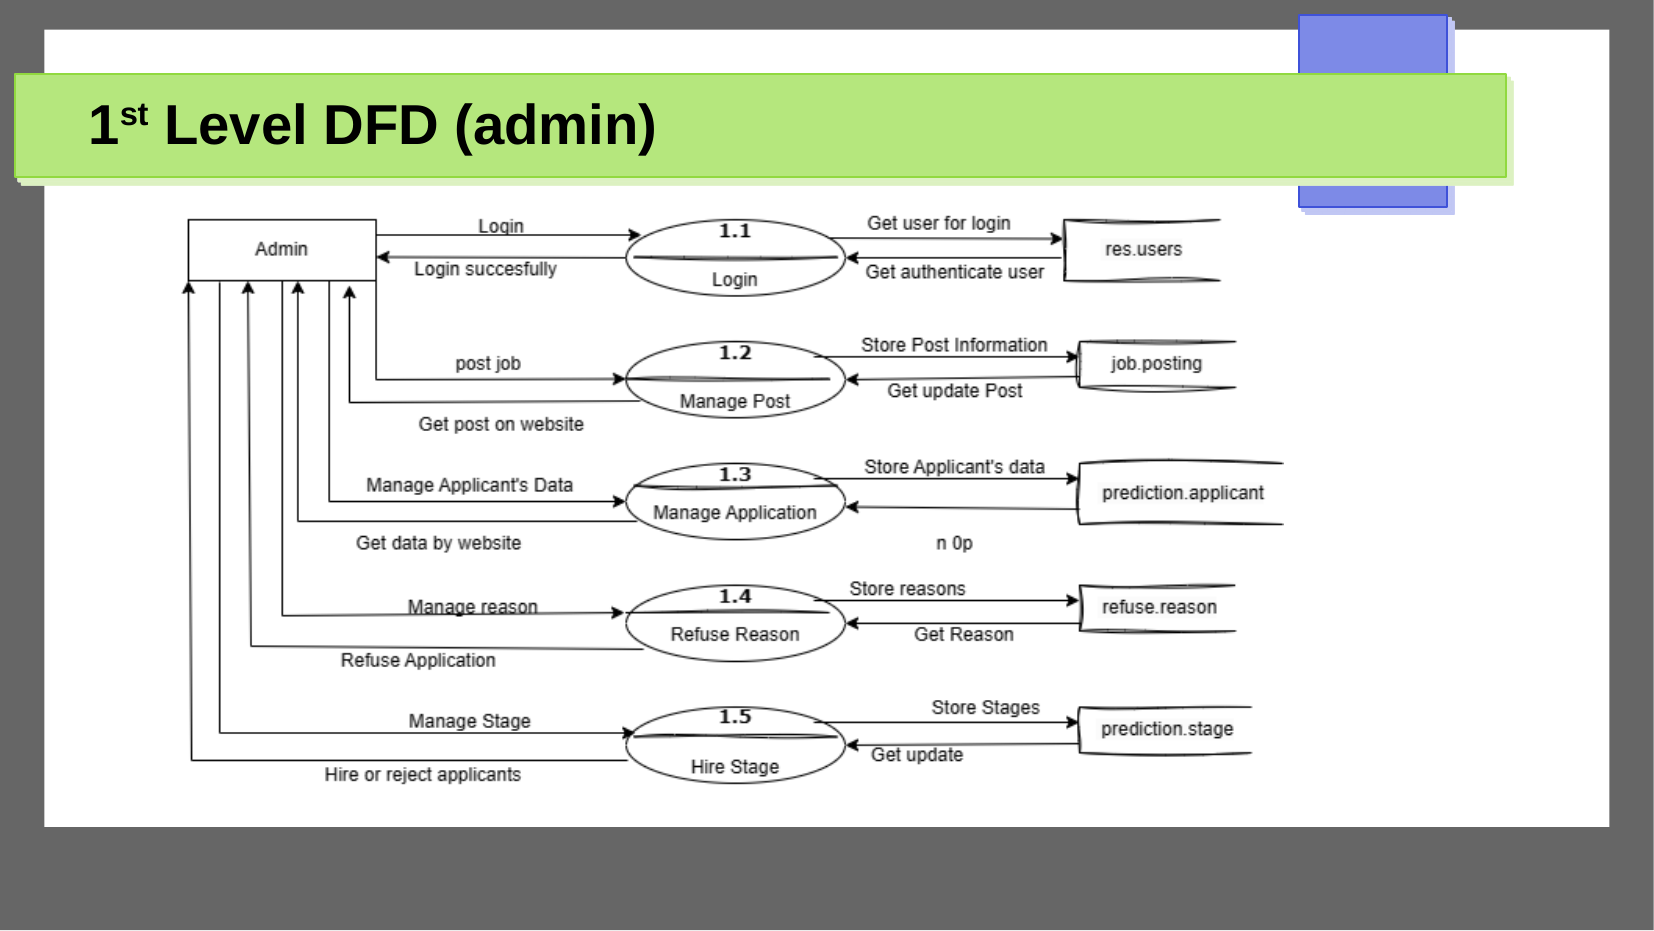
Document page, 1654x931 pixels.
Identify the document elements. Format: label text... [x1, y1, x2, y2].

title 1st Level DFD (admin) [88, 73, 1506, 178]
picture [177, 201, 1284, 798]
